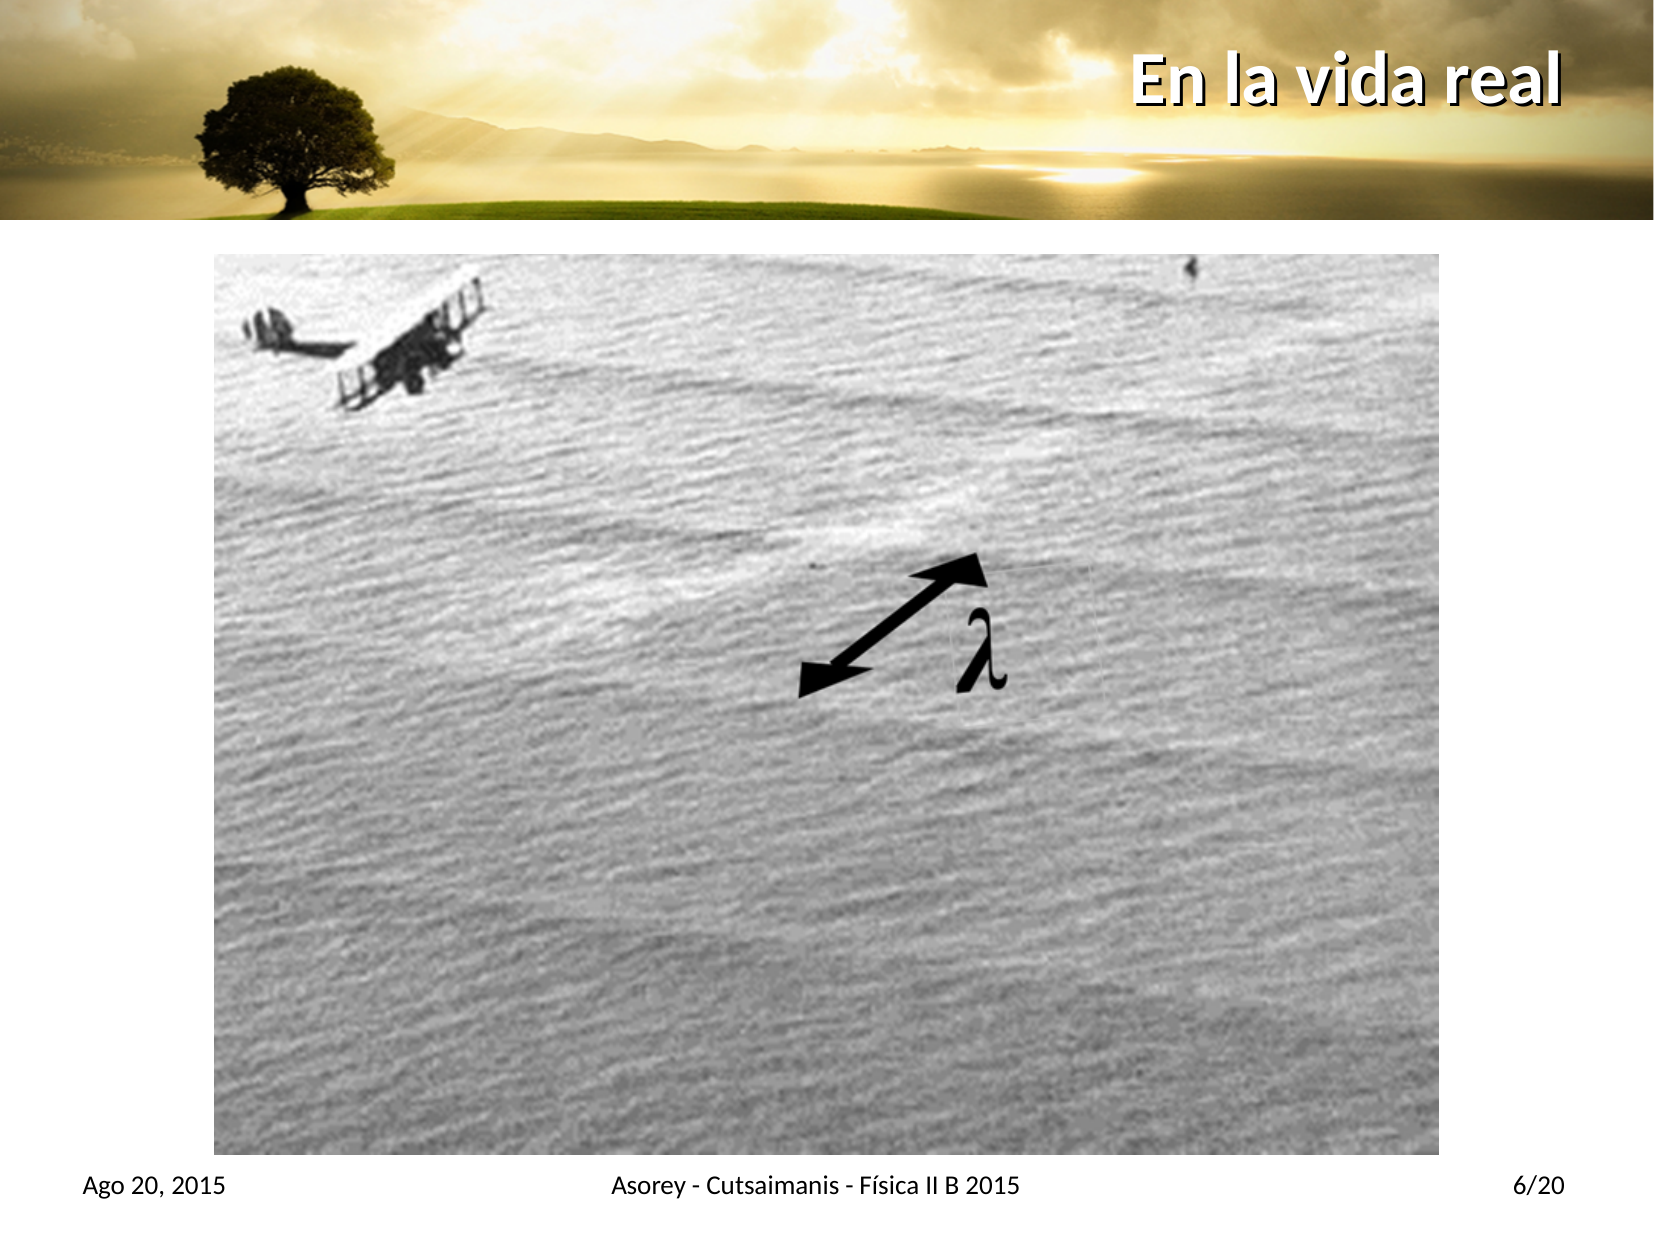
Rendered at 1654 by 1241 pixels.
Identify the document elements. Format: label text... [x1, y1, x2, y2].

picture [214, 254, 1439, 1156]
picture [0, 0, 1654, 220]
title En la vida real [75, 19, 1564, 151]
